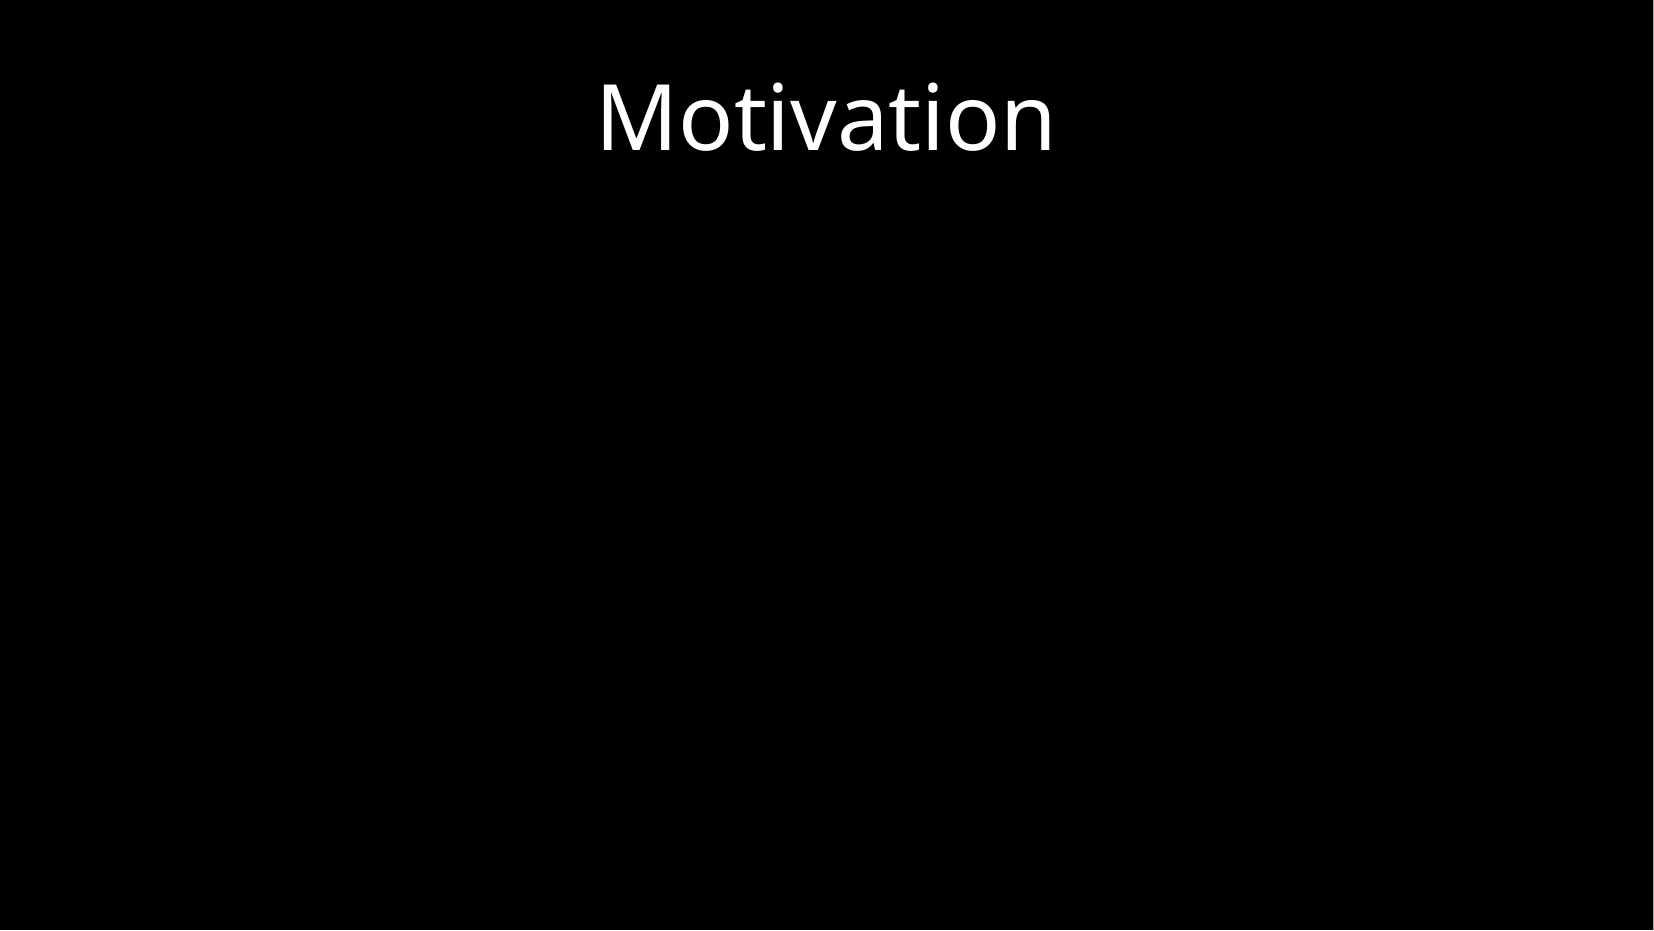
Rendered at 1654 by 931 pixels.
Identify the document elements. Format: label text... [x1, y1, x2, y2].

title Motivation [82, 37, 1571, 193]
